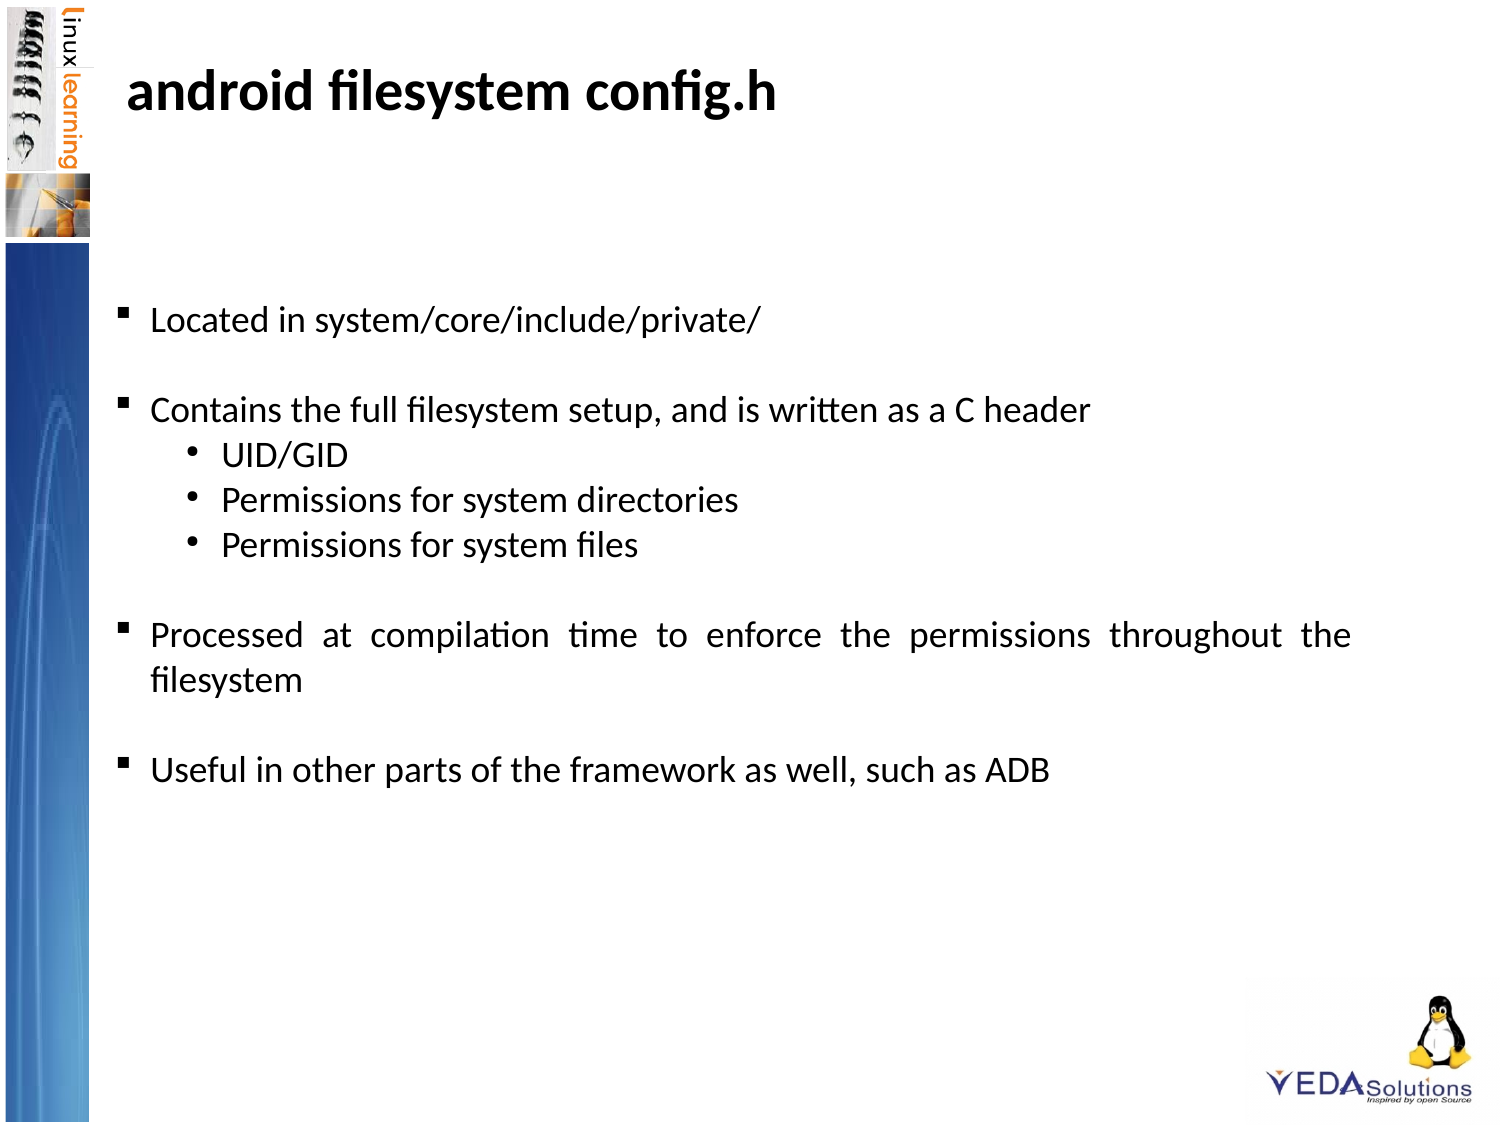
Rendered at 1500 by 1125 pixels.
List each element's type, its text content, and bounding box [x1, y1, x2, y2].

text_box Located in system/core/include/private/ Contains the full filesystem setup, and is written as a C header UID/GID Permissions for system directories Permissions for system files Processed at compilation time to enforce the permissions throughout the filesystem Useful in other parts of the framework as well, such as ADB [100, 237, 1369, 1046]
text_box android filesystem config.h [112, 45, 1425, 197]
picture [1245, 977, 1500, 1125]
picture [5, 243, 89, 1122]
picture [5, 0, 97, 237]
